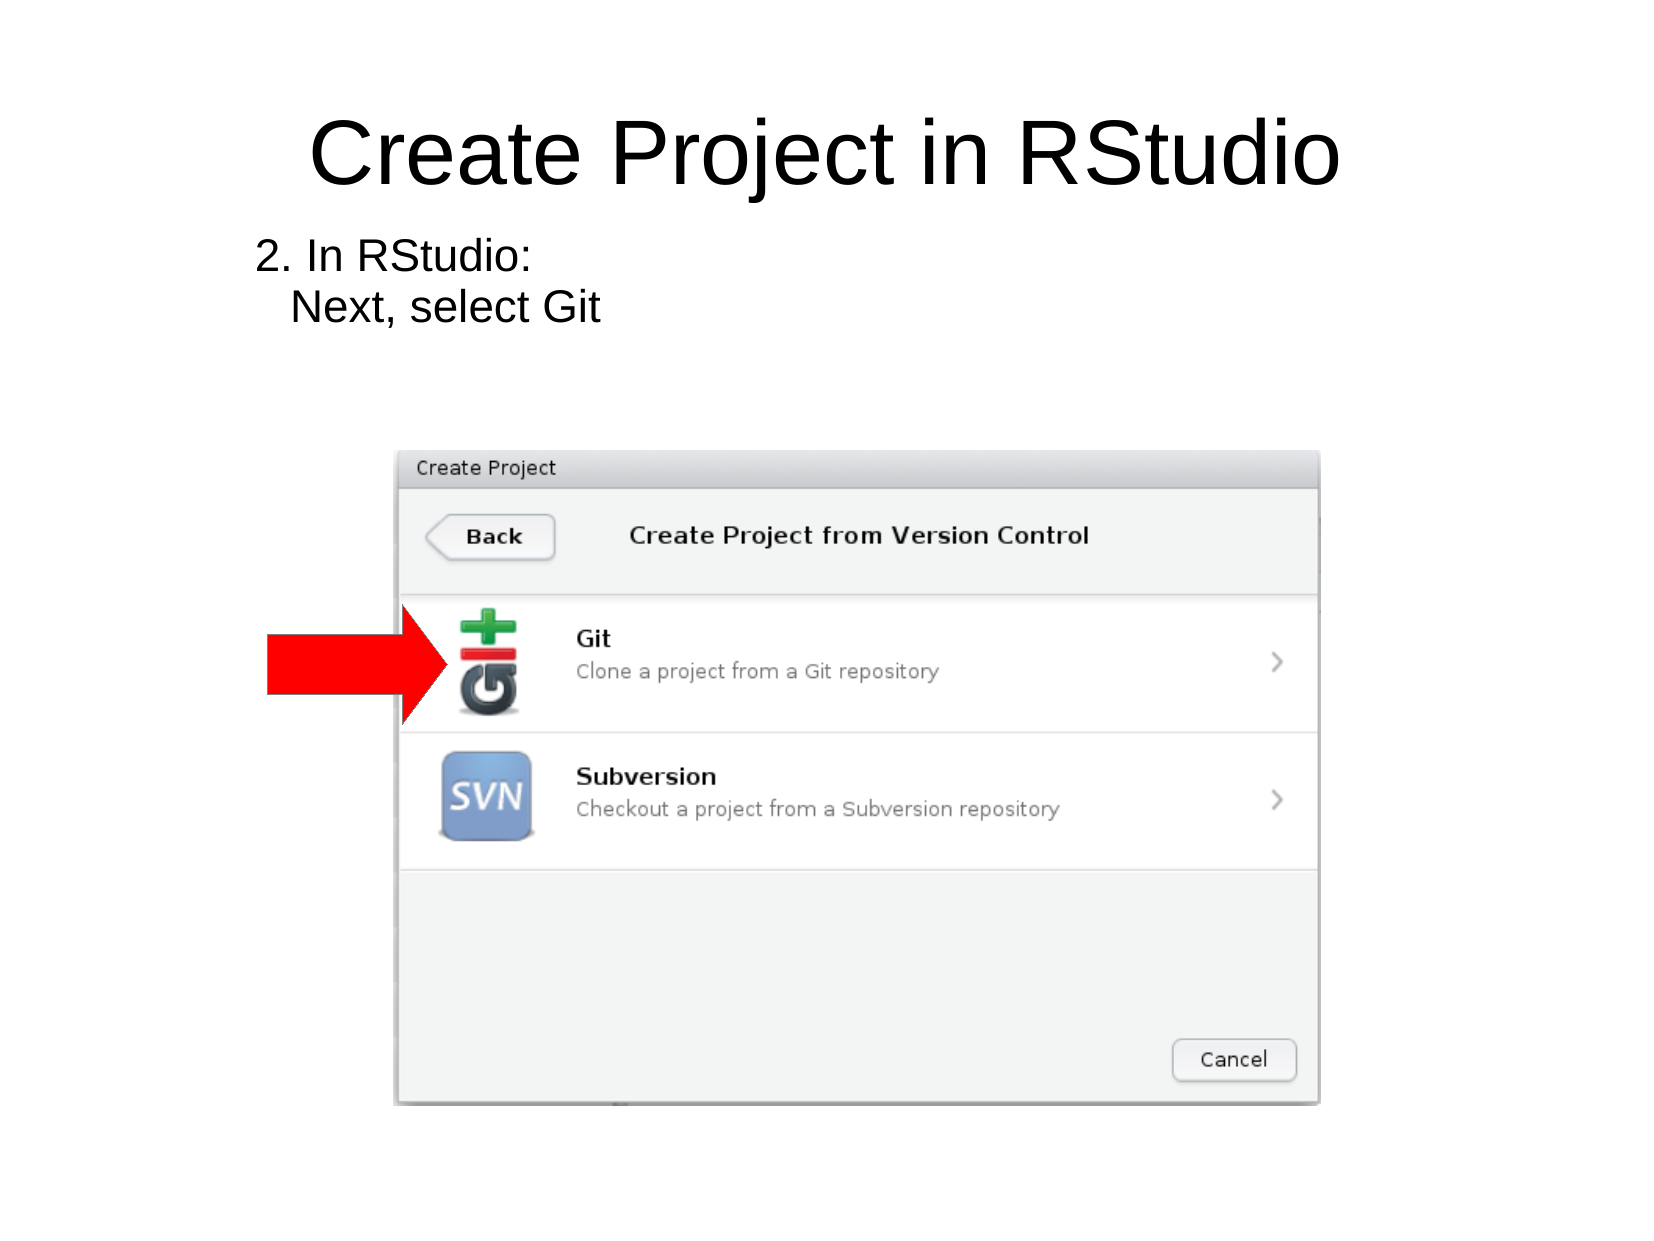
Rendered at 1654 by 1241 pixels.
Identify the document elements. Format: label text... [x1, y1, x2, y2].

picture [393, 450, 1321, 1106]
text_box [267, 604, 448, 725]
title Create Project in RStudio [82, 49, 1571, 257]
text_box 2. In RStudio: Next, select Git [240, 222, 617, 341]
